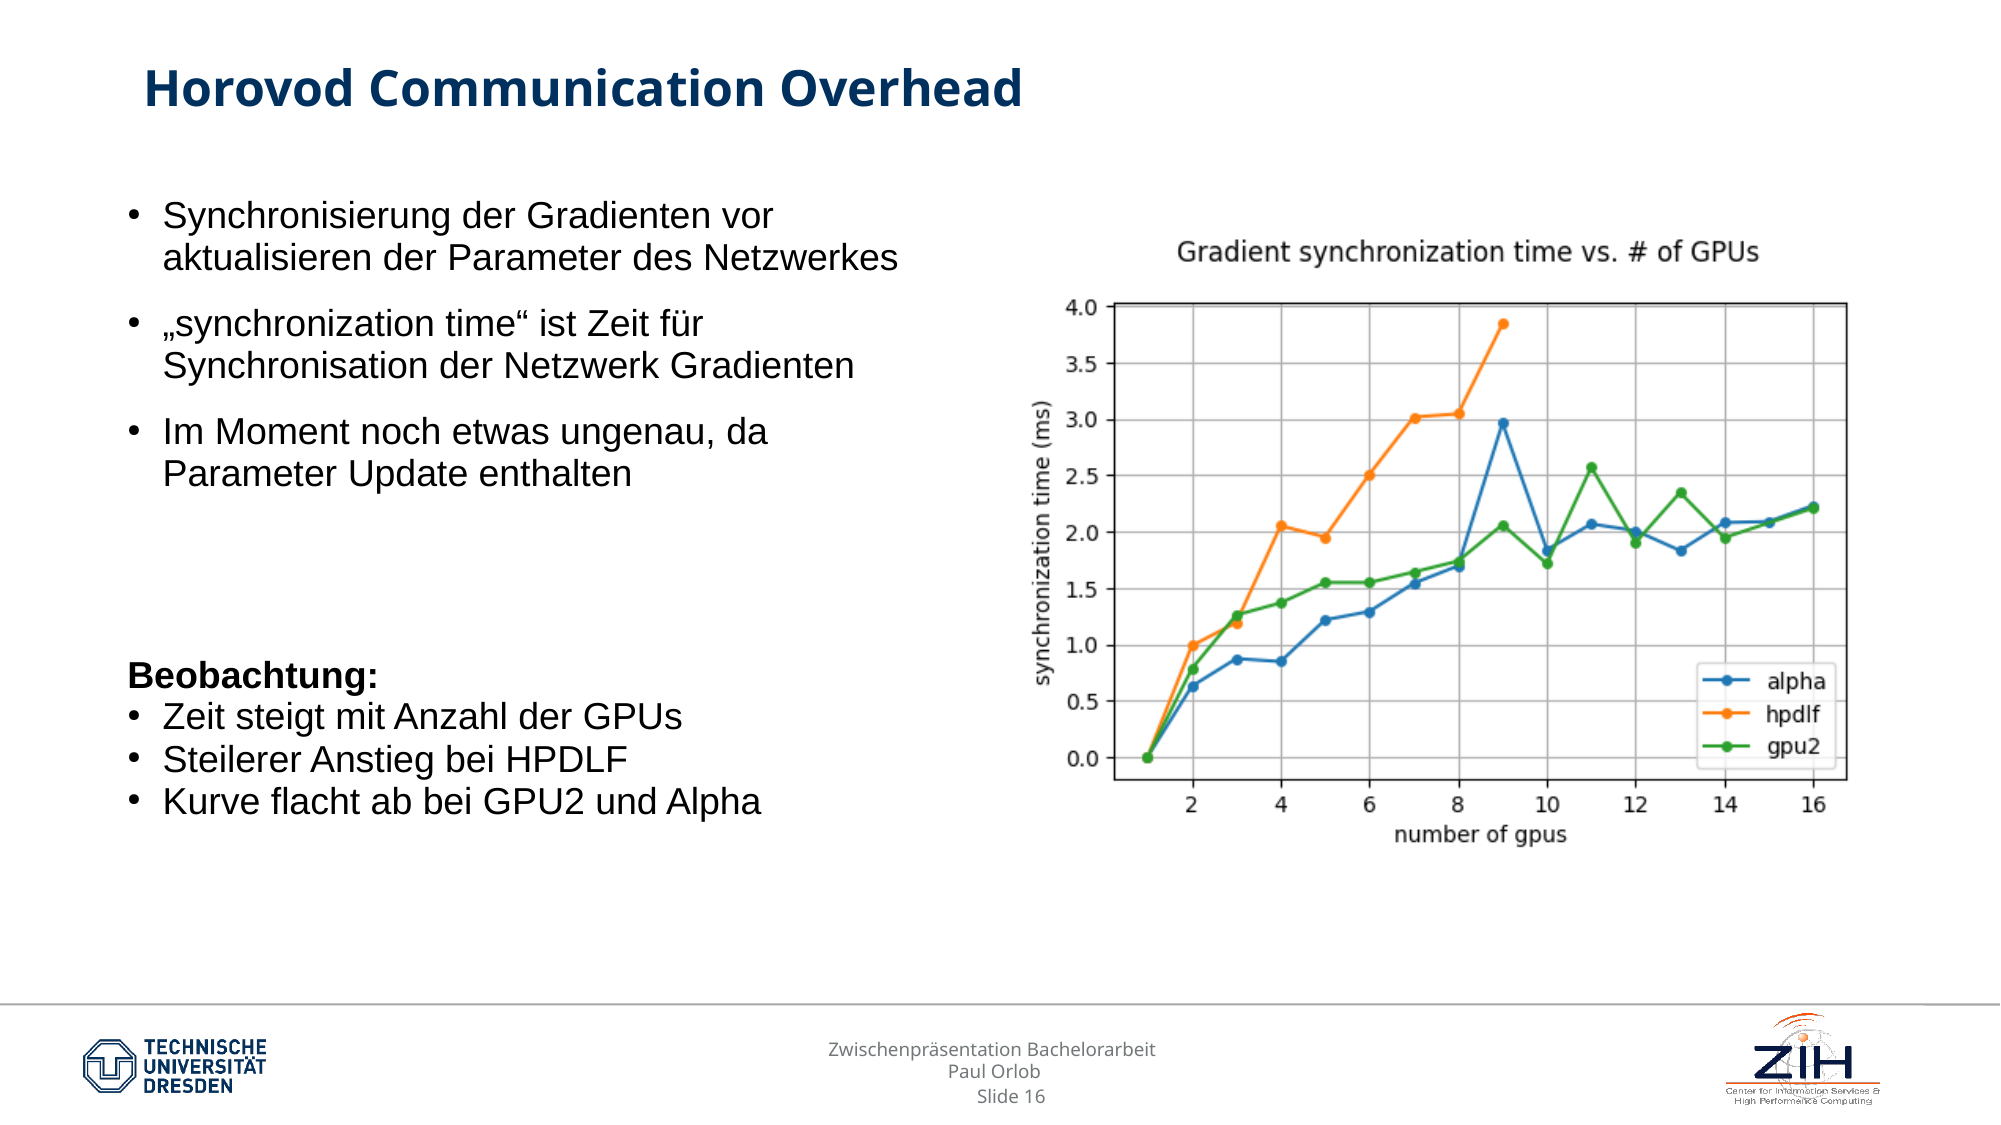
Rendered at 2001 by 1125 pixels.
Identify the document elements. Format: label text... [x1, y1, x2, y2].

picture [83, 1039, 266, 1093]
text_box Synchronisierung der Gradienten vor aktualisieren der Parameter des Netzwerkes „synchronization time“ ist Zeit für Synchronisation der Netzwerk Gradienten Im Moment noch etwas ungenau, da Parameter Update enthalten [112, 187, 938, 503]
picture [1018, 224, 1862, 863]
text_box Beobachtung: Zeit steigt mit Anzahl der GPUs Steilerer Anstieg bei HPDLF Kurve flacht ab bei GPU2 und Alpha [112, 646, 826, 830]
picture [1726, 1013, 1880, 1105]
title Horovod Communication Overhead [143, 56, 1880, 169]
